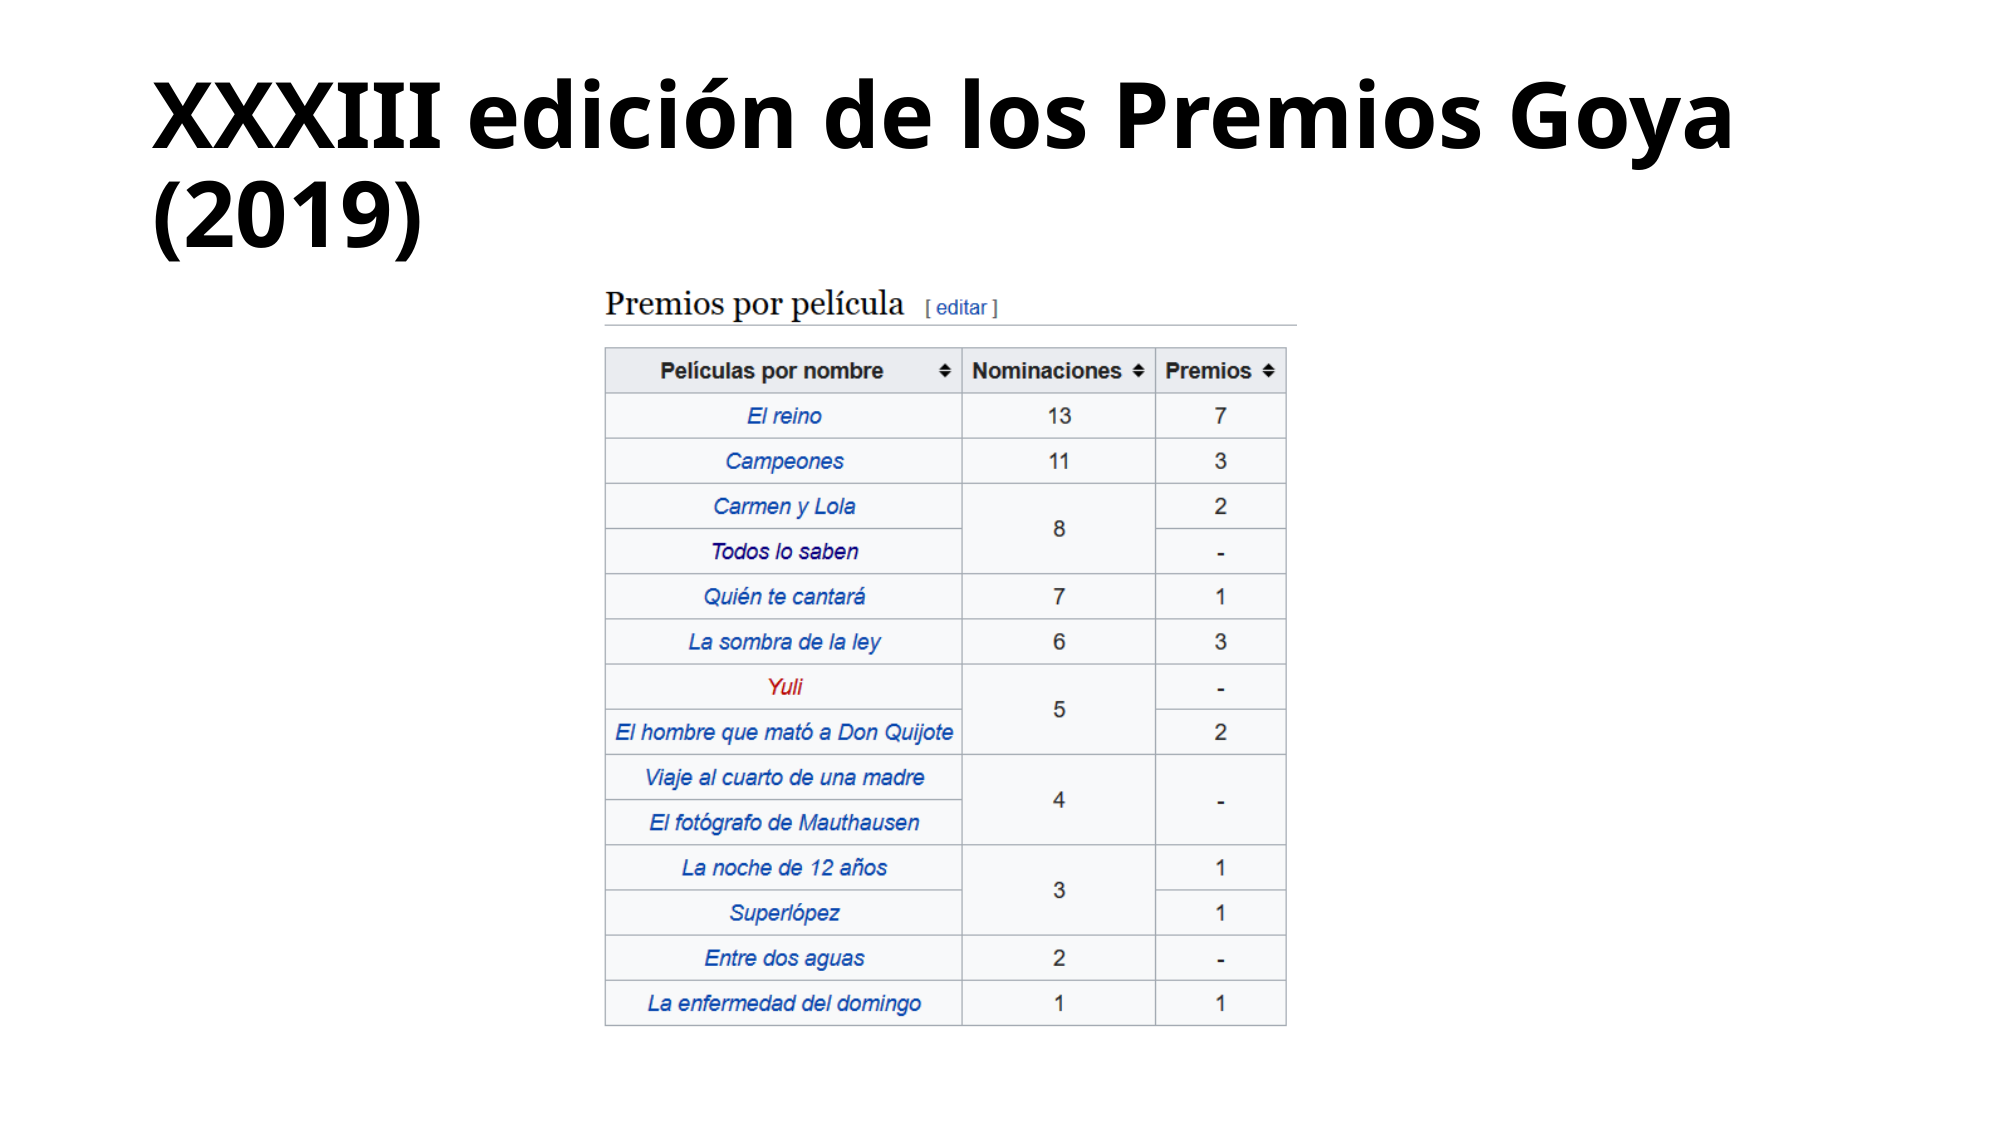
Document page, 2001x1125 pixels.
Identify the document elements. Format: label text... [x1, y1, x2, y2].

picture [596, 277, 1297, 1035]
title XXXIII edición de los Premios Goya (2019) [137, 59, 1863, 278]
